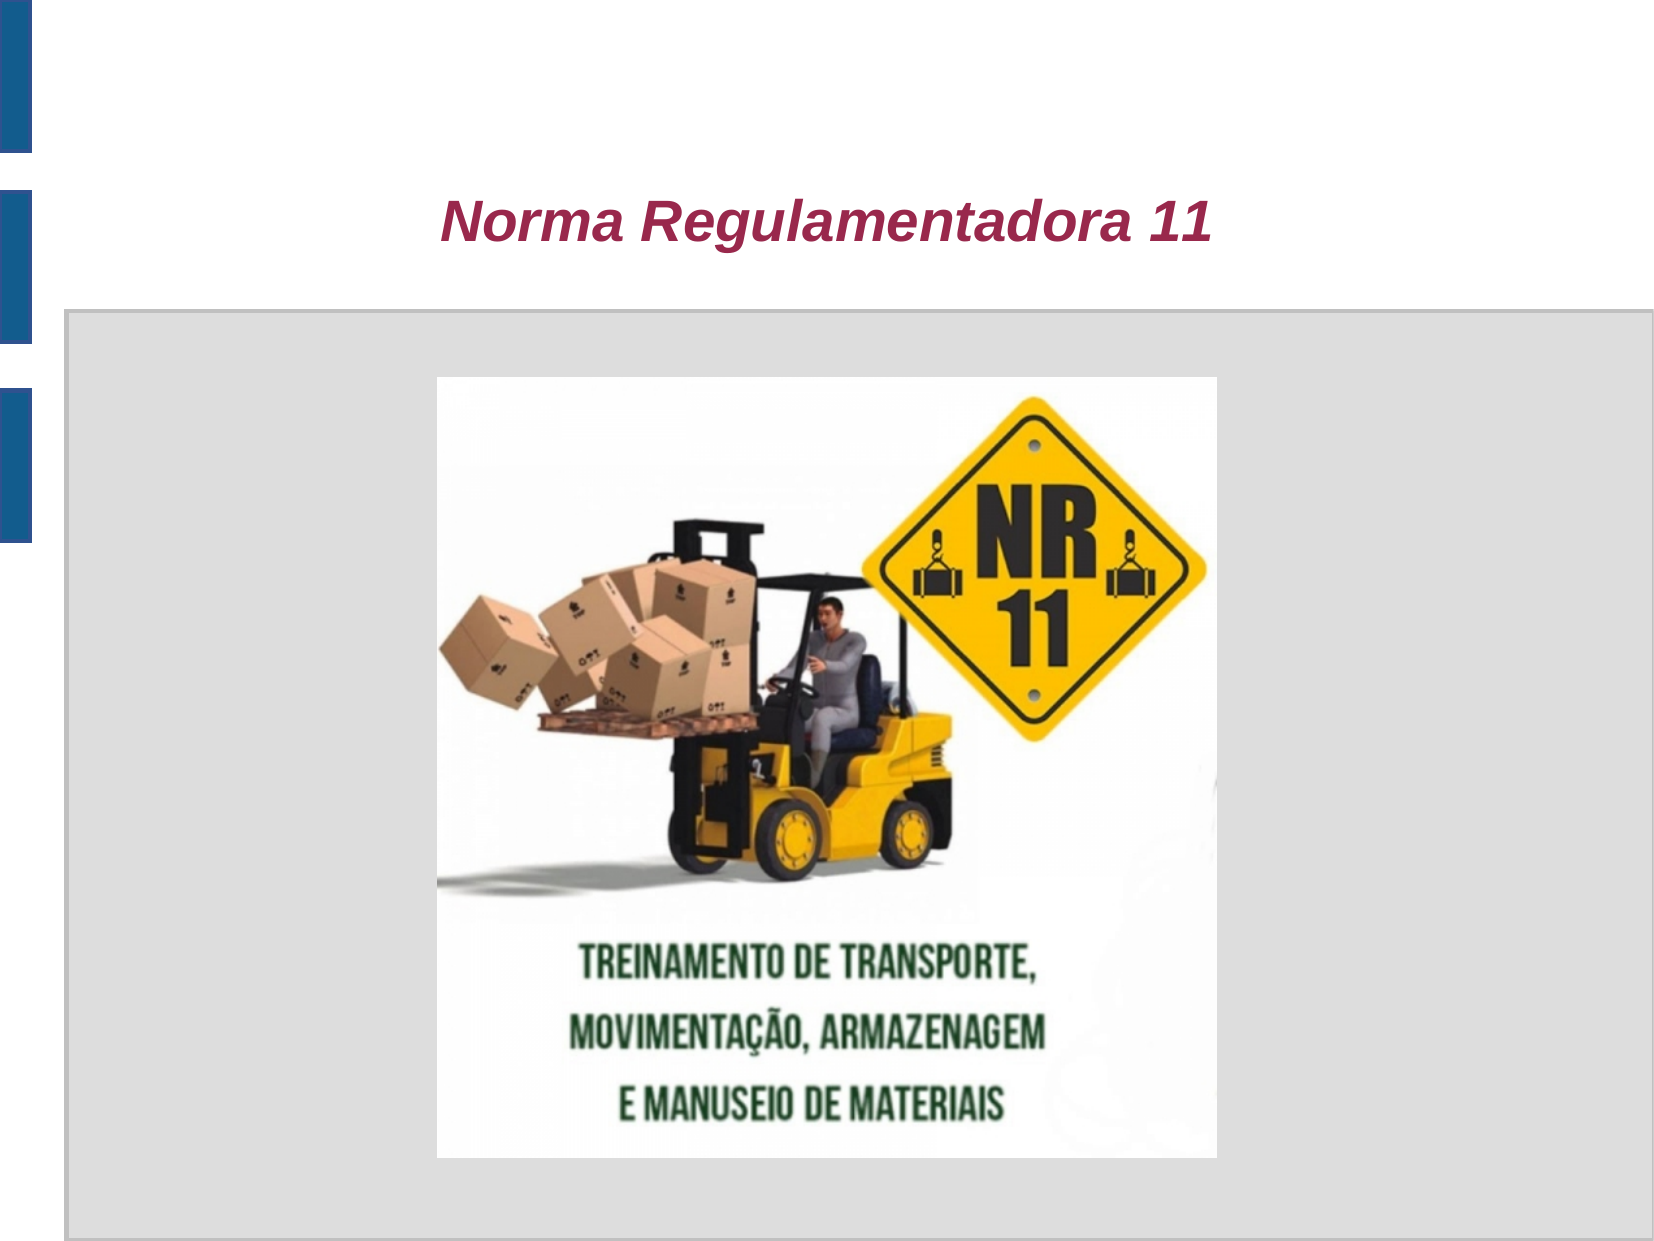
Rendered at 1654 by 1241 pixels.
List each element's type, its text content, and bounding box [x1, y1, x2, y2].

title Norma Regulamentadora 11 [121, 114, 1534, 322]
picture [437, 378, 1217, 1158]
